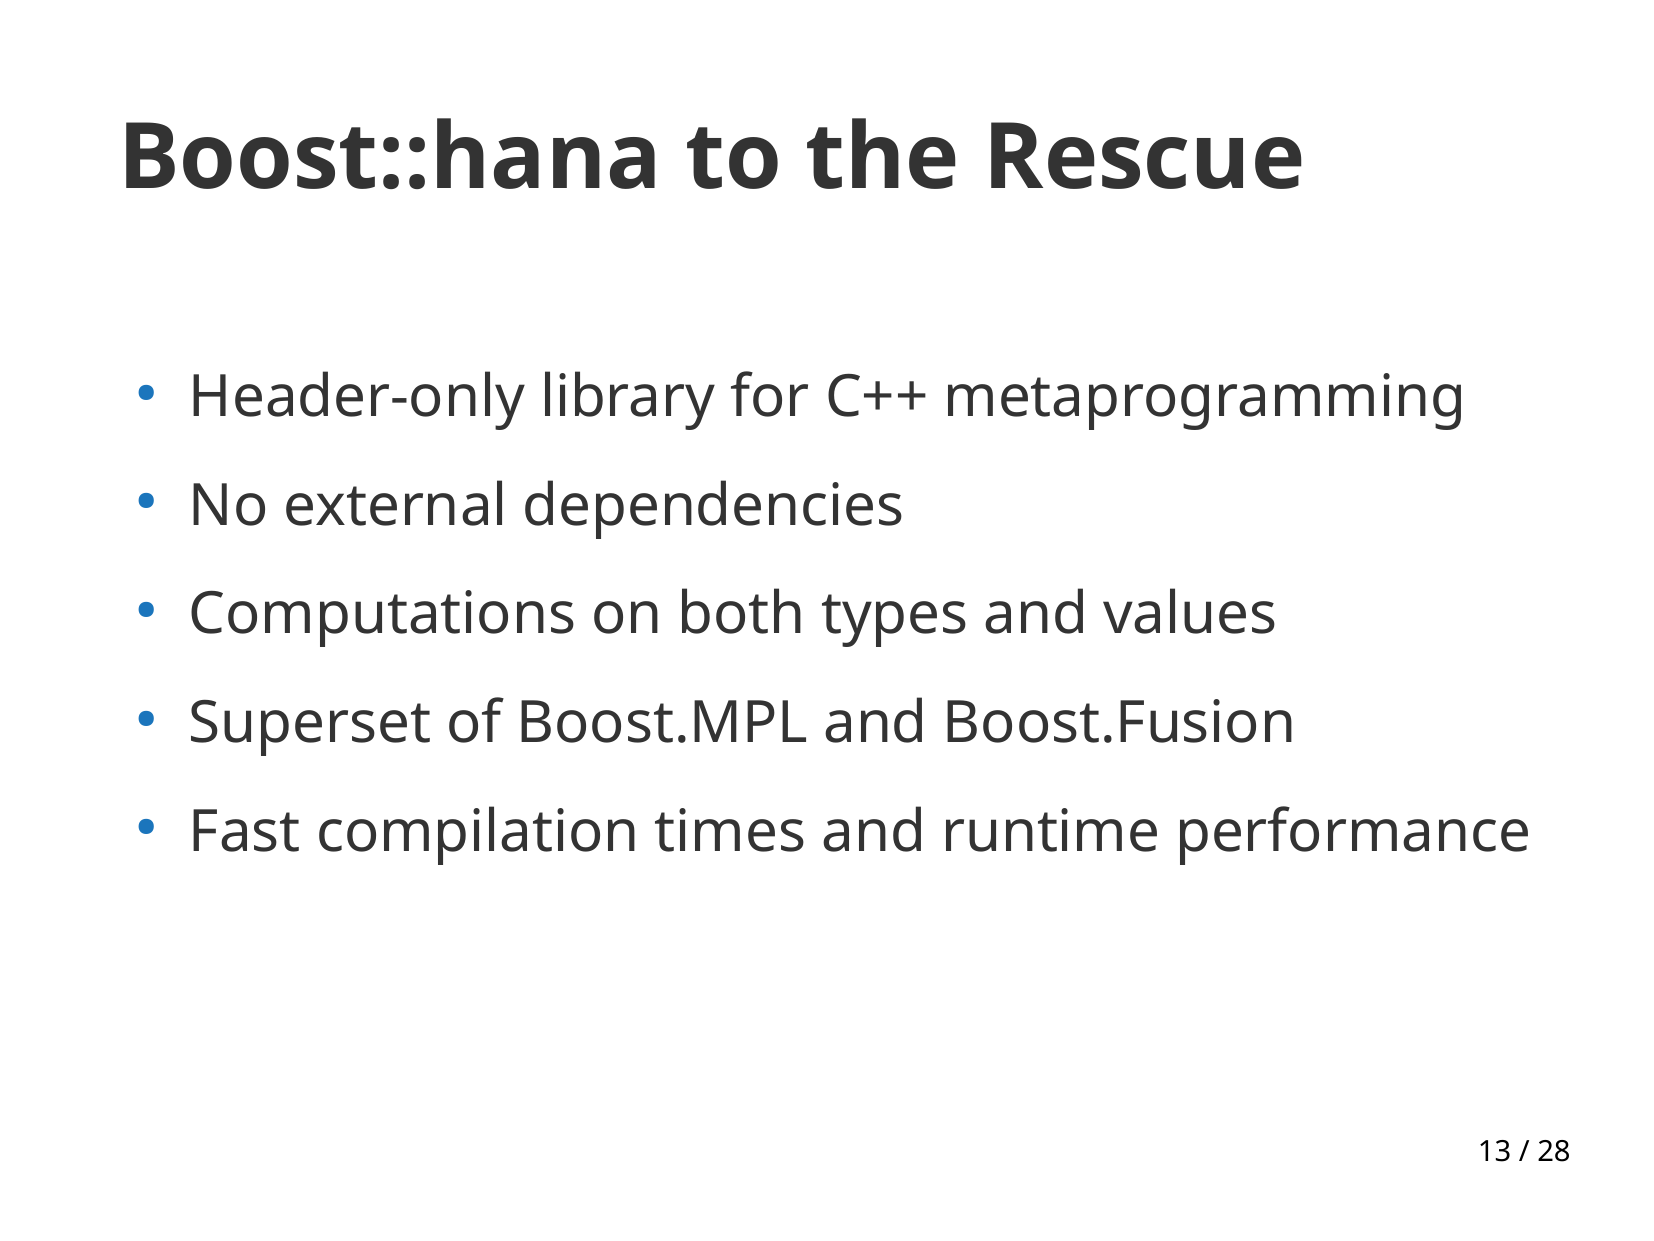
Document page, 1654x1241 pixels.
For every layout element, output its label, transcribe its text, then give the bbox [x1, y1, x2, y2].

list Header-only library for C++ metaprogramming No external dependencies Computations on both types and values Superset of Boost.MPL and Boost.Fusion Fast compilation times and runtime performance [118, 354, 1536, 1074]
title Boost::hana to the Rescue [118, 28, 1571, 278]
